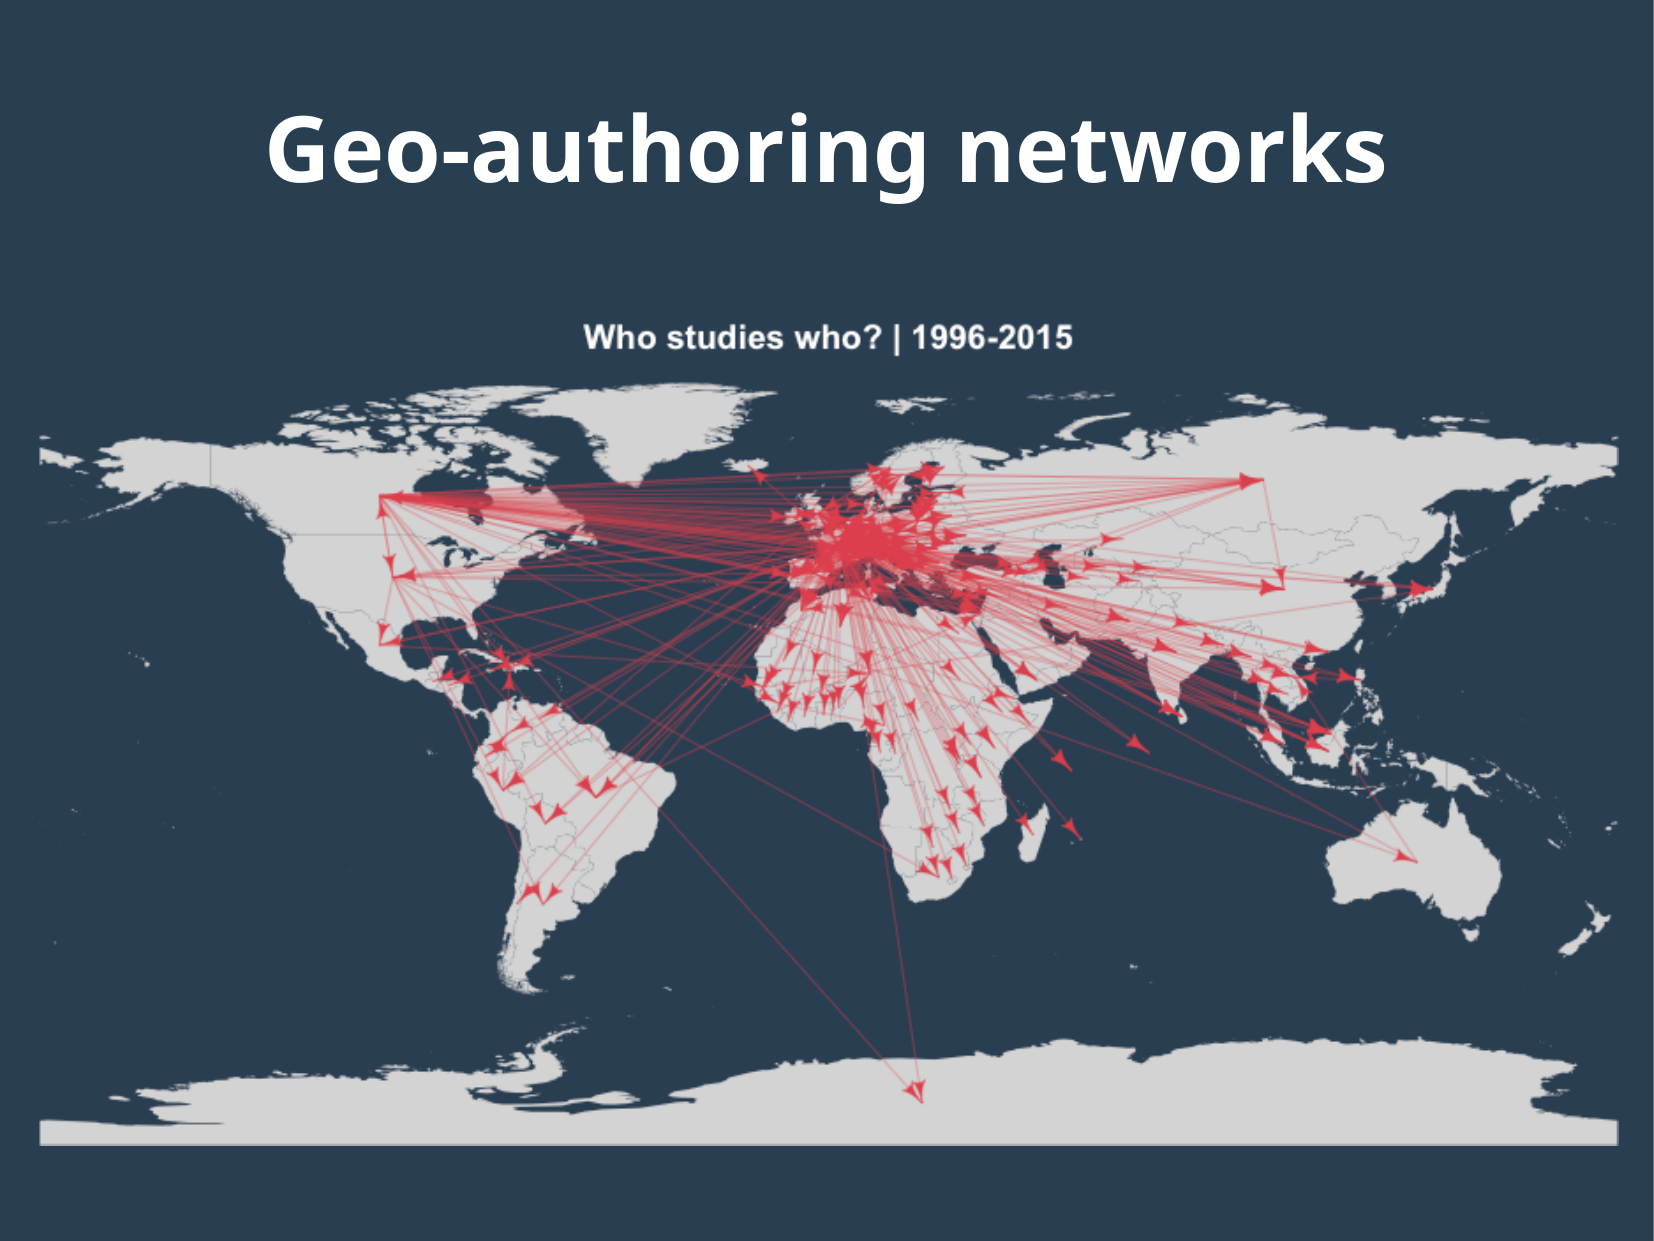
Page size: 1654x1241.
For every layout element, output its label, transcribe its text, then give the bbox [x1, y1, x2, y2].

picture [0, 0, 1654, 1241]
text_box Geo-authoring networks [141, 83, 1512, 212]
